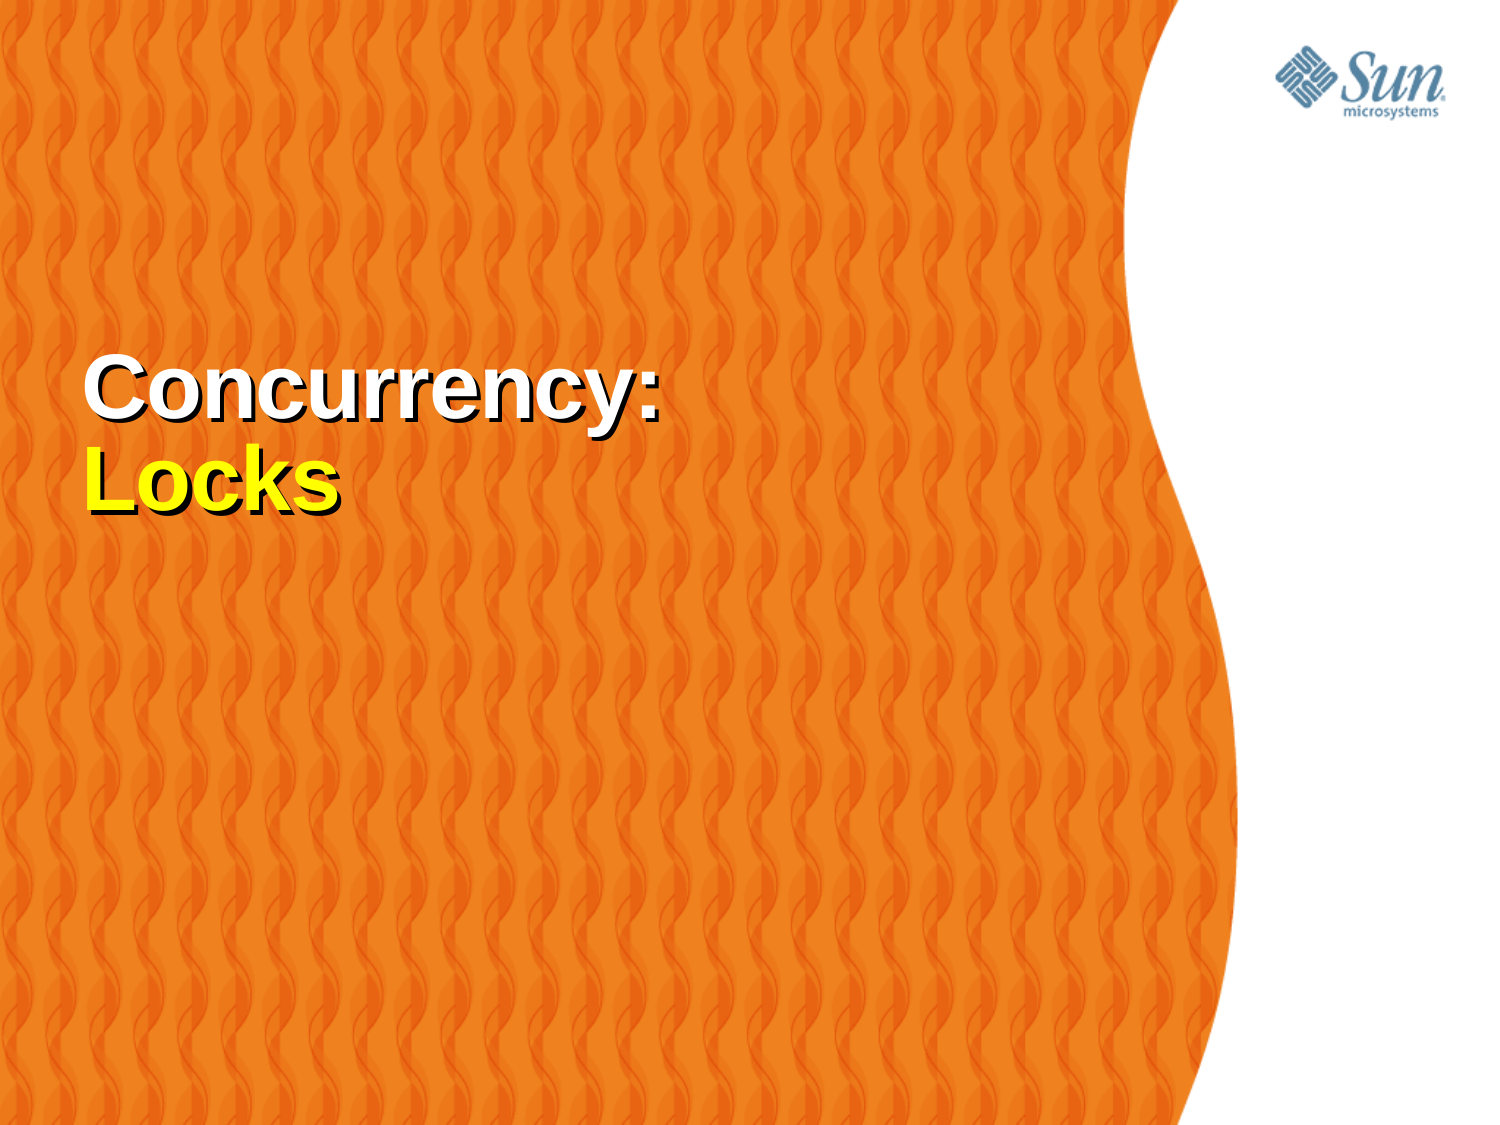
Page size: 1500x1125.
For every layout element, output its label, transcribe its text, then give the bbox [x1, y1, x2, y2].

title Concurrency: Locks [81, 149, 1283, 857]
picture [0, 0, 1500, 1125]
